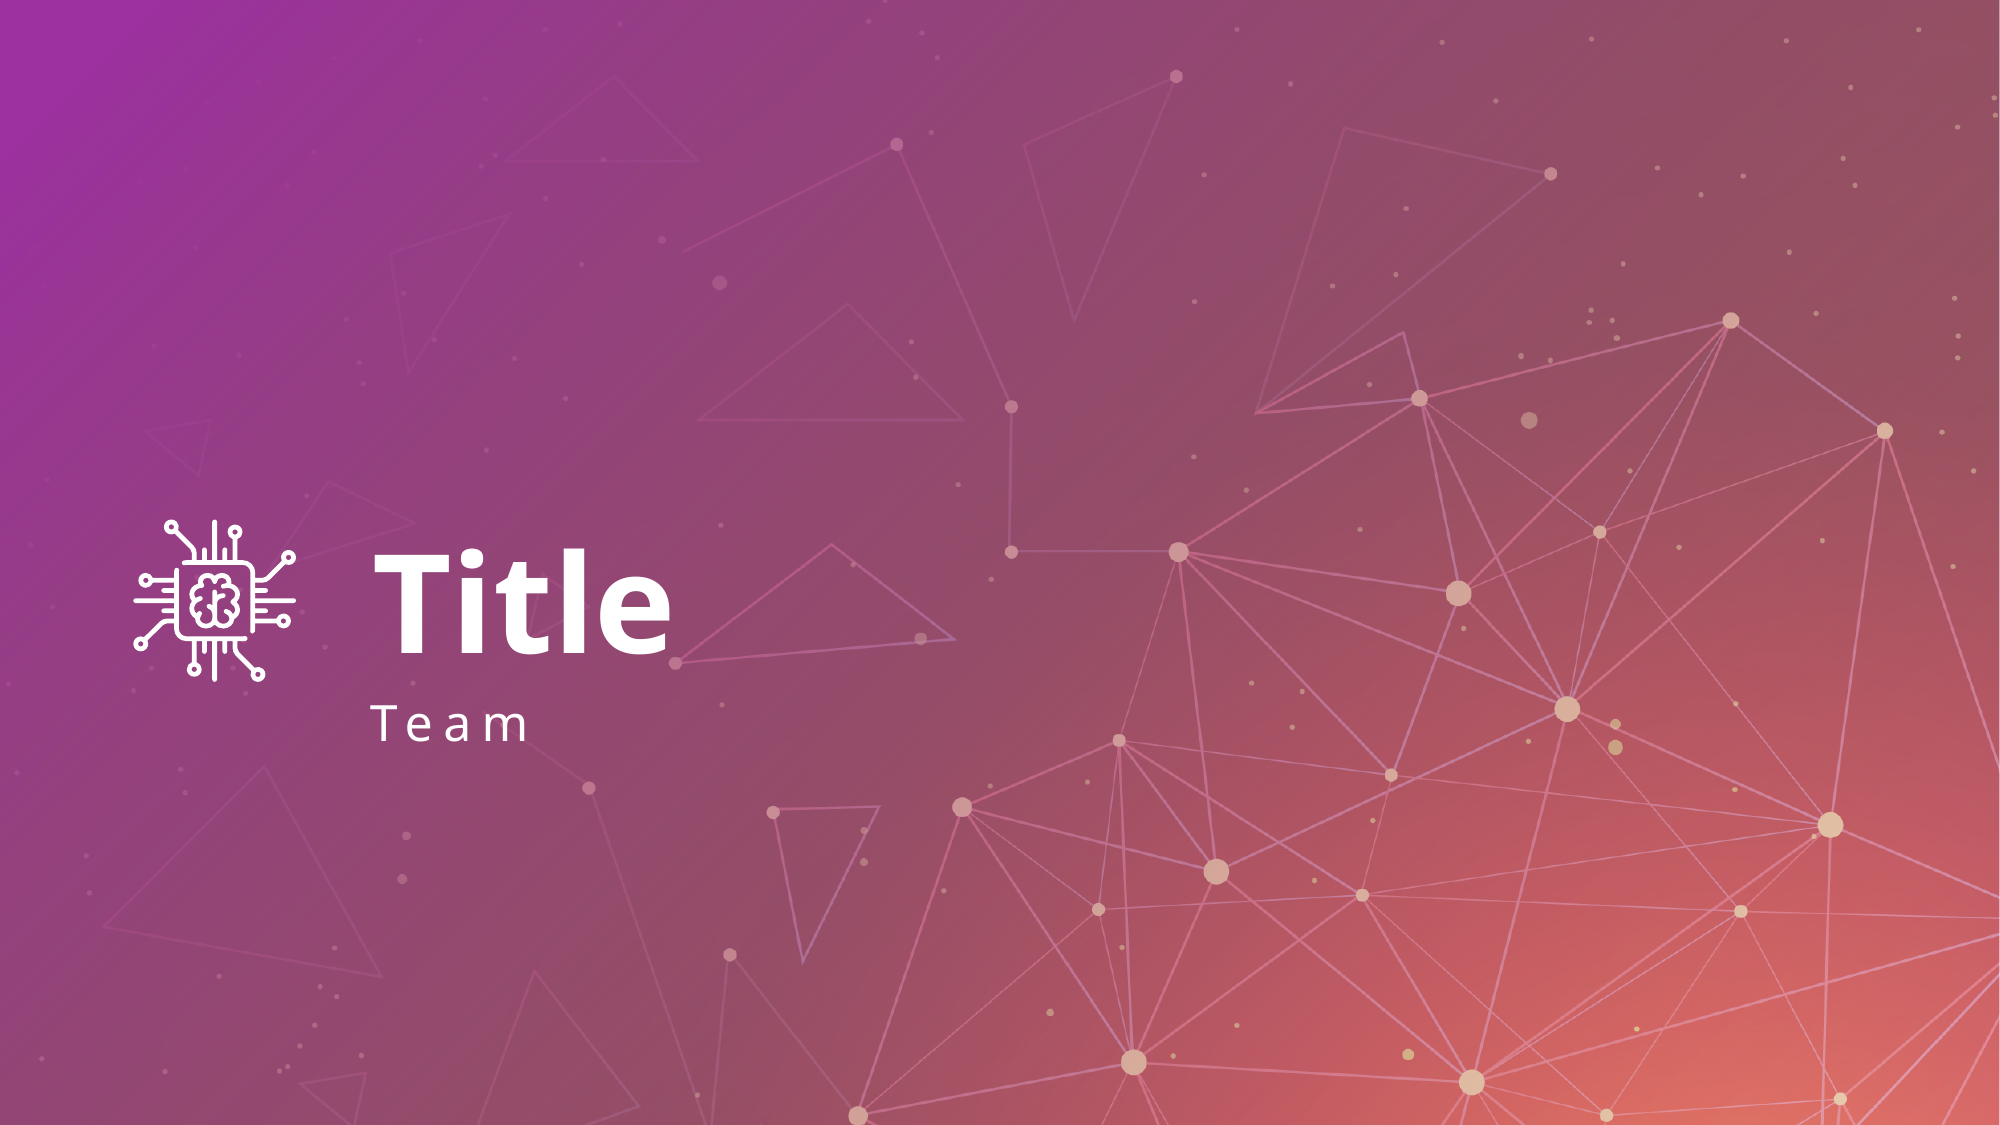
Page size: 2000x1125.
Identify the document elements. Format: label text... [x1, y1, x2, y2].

text_box [0, 0, 2000, 1125]
title Title [351, 470, 2000, 681]
subtitle Team [350, 681, 2000, 808]
